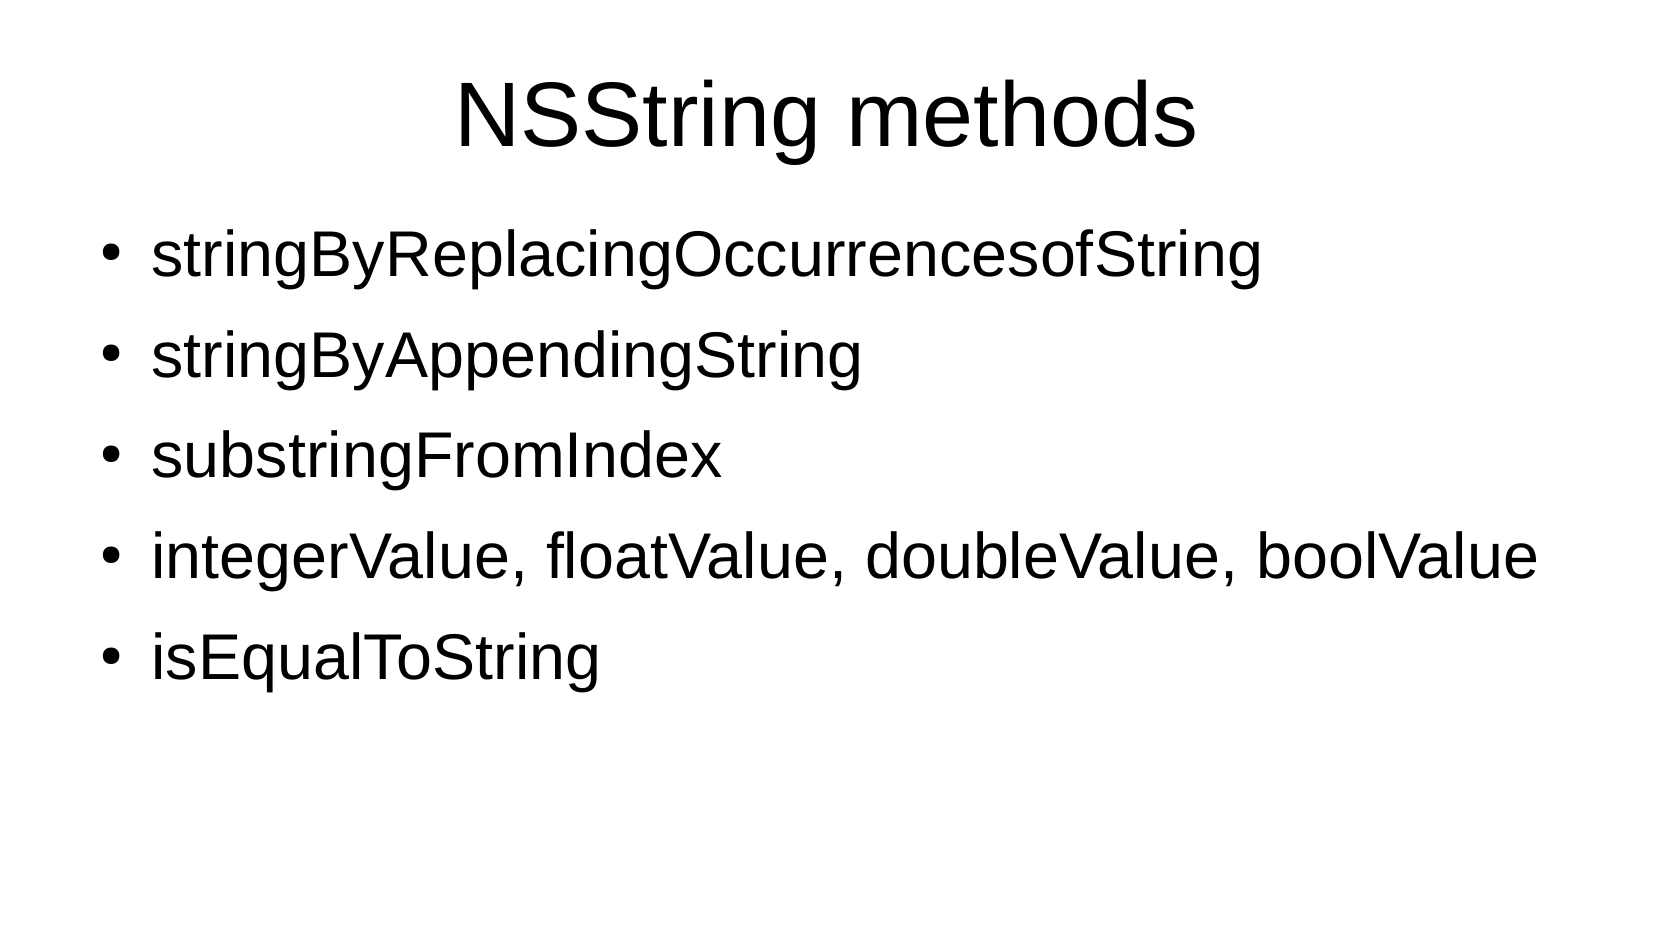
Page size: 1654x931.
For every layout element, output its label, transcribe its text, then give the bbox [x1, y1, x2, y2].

list stringByReplacingOccurrencesofString stringByAppendingString substringFromIndex integerValue, floatValue, doubleValue, boolValue isEqualToString [82, 217, 1571, 758]
title NSString methods [82, 37, 1571, 193]
